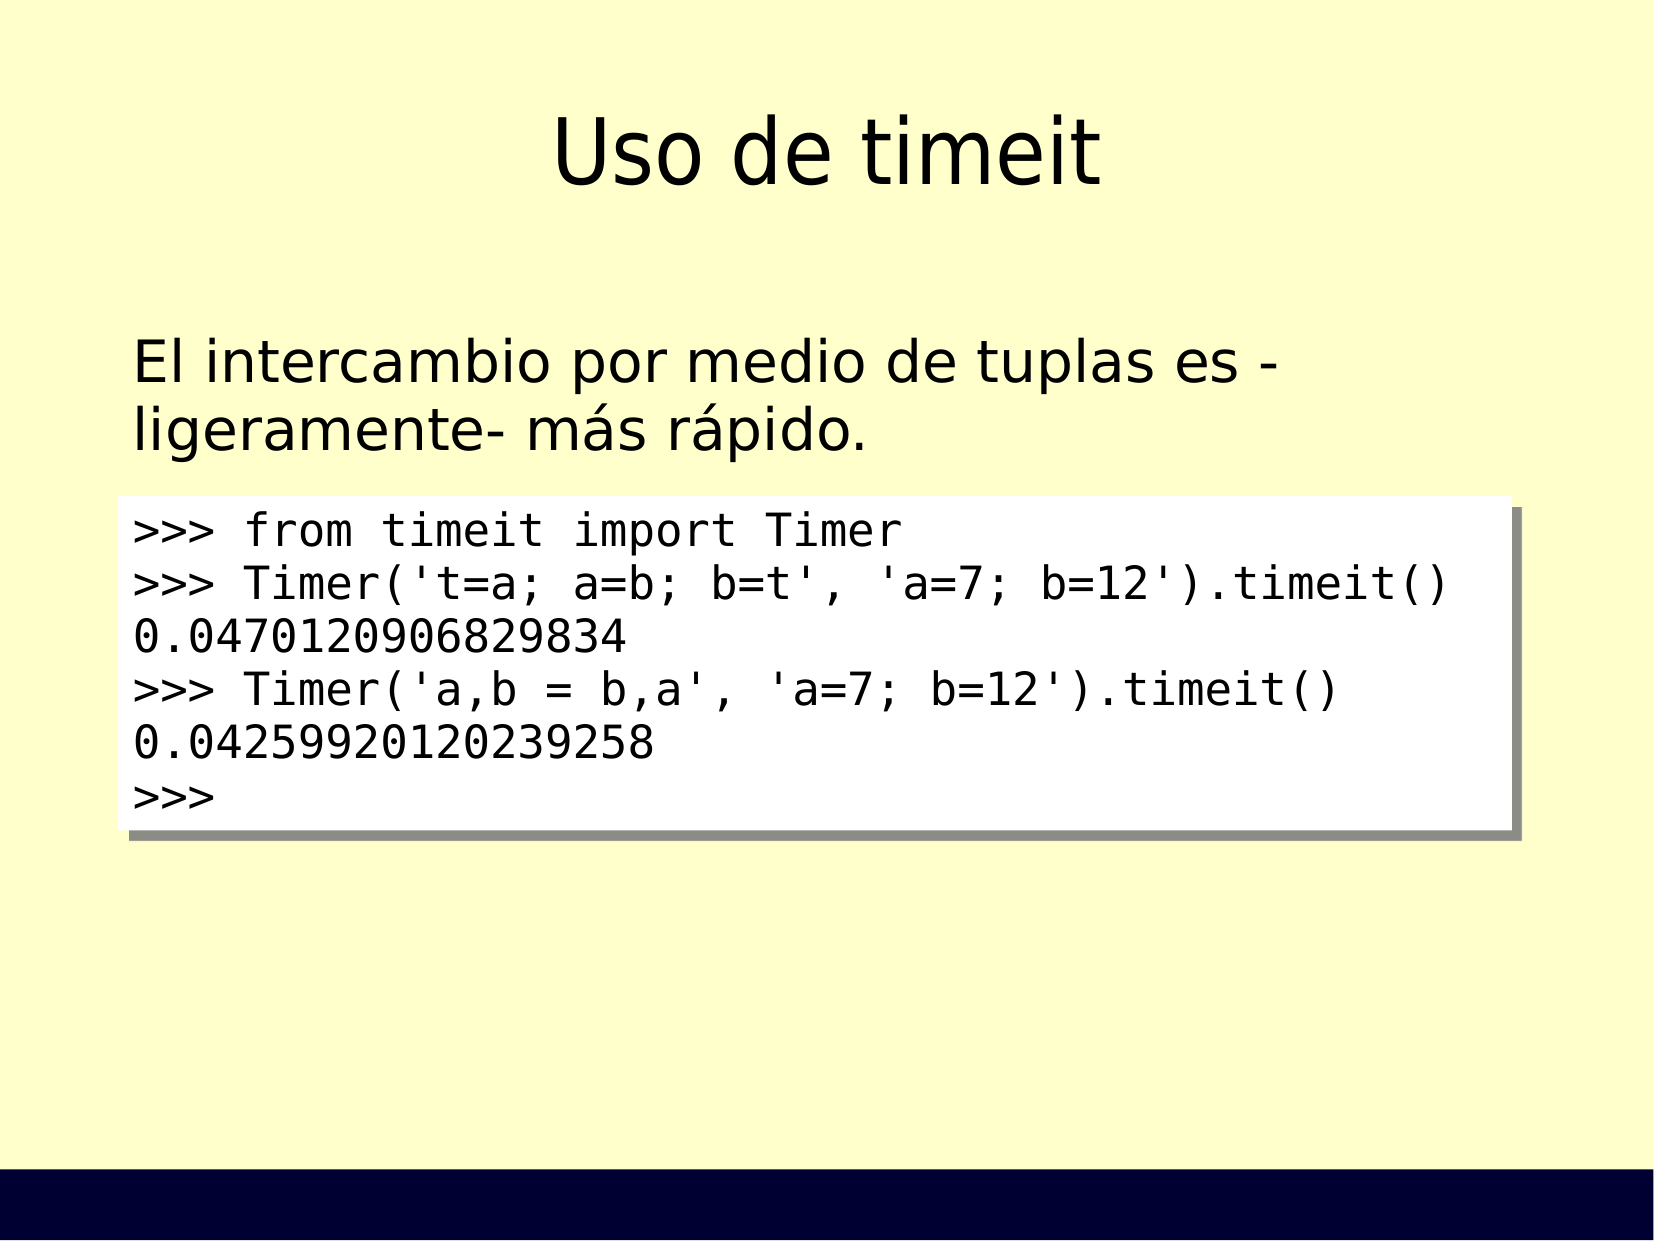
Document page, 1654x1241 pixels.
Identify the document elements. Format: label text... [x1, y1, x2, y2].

title Uso de timeit [82, 49, 1571, 257]
text_box El intercambio por medio de tuplas es -ligeramente- más rápido. [118, 321, 1359, 472]
text_box >>> from timeit import Timer >>> Timer('t=a; a=b; b=t', 'a=7; b=12').timeit() 0.0470120906829834 >>> Timer('a,b = b,a', 'a=7; b=12').timeit() 0.04259920120239258 >>> [118, 496, 1512, 831]
